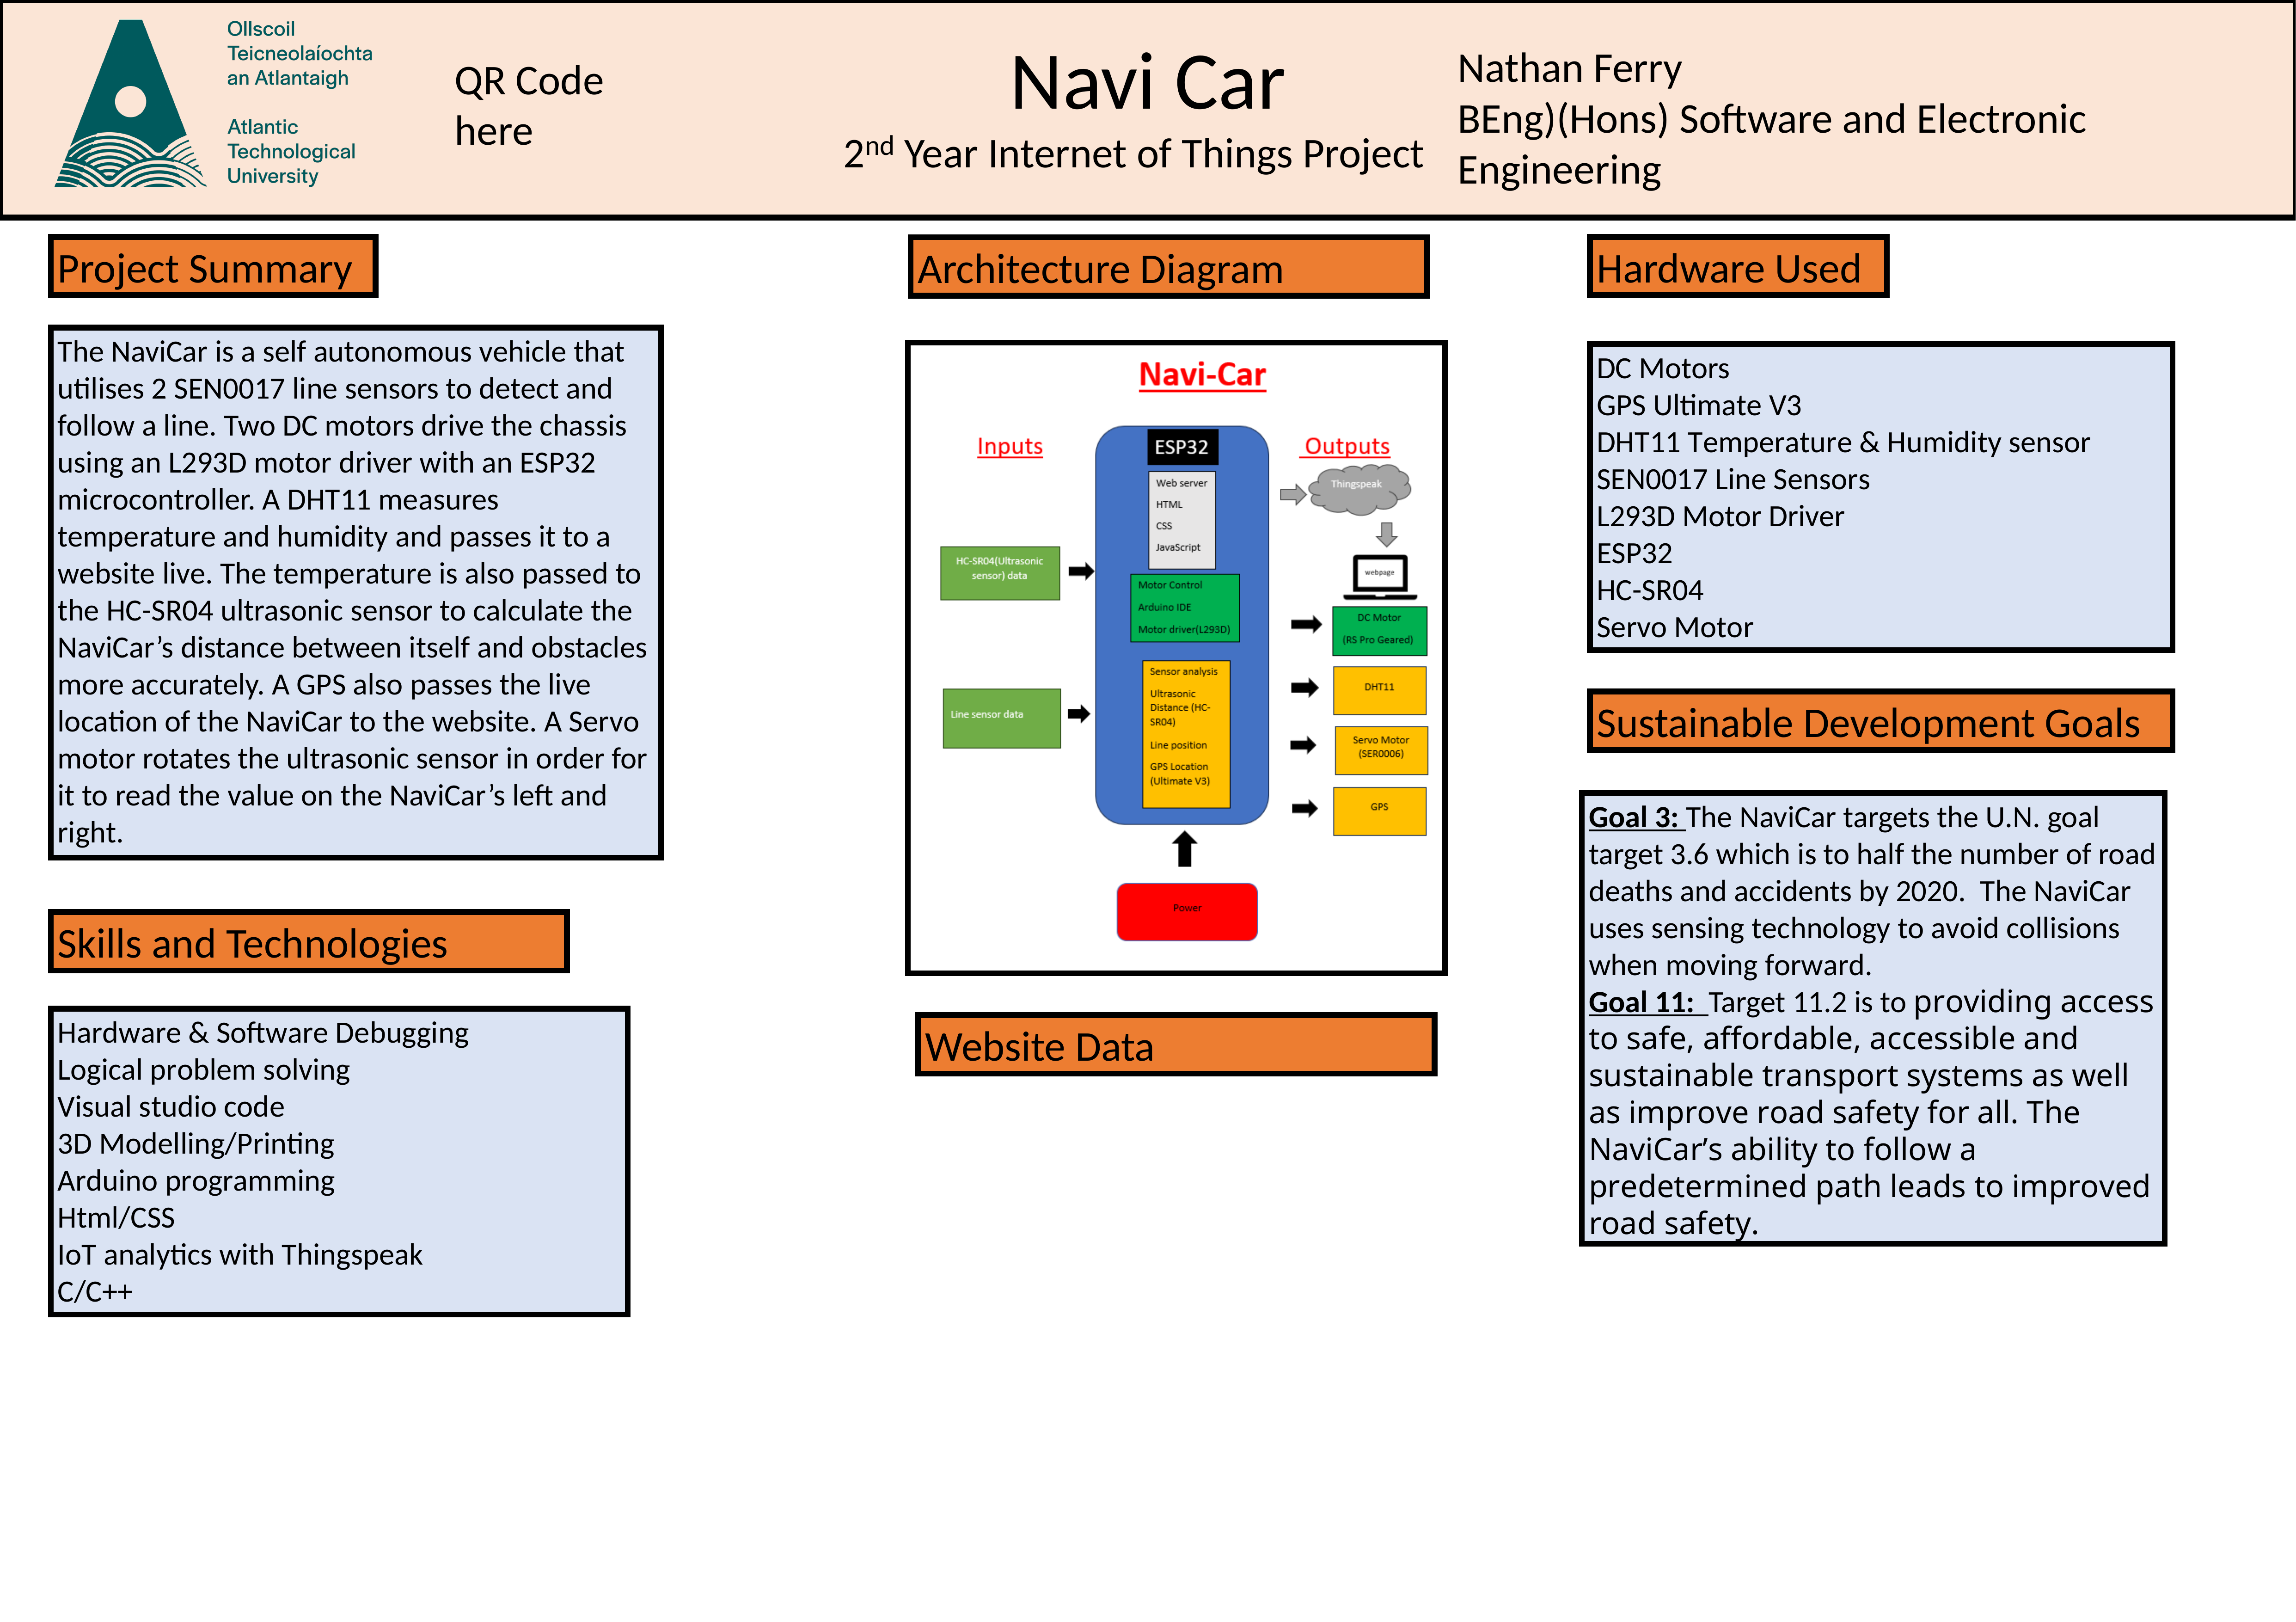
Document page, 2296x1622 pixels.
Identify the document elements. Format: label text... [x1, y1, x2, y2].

text_box Sustainable Development Goals [1590, 691, 2173, 750]
text_box Skills and Technologies [50, 912, 567, 971]
text_box Website Data [918, 1015, 1435, 1074]
picture [911, 345, 1442, 971]
text_box Navi Car 2nd Year Internet of Things Project [837, 24, 1516, 203]
text_box DC Motors GPS Ultimate V3 DHT11 Temperature & Humidity sensor SEN0017 Line Sensors L293D Motor Driver ESP32 HC-SR04 Servo Motor [1590, 344, 2173, 650]
text_box Hardware Used [1590, 237, 1887, 295]
text_box Goal 3: The NaviCar targets the U.N. goal target 3.6 which is to half the number of road deaths and accidents by 2020. The NaviCar uses sensing technology to avoid collisions when moving forward. Goal 11: Target 11.2 is to providing access to safe, affordable, accessible and sustainable transport systems as well as improve road safety for all. The NaviCar’s ability to follow a predetermined path leads to improved road safety. [1582, 793, 2165, 1211]
text_box [0, 0, 2296, 218]
text_box Project Summary [50, 237, 376, 295]
text_box Nathan Ferry BEng)(Hons) Software and Electronic Engineering [1451, 36, 2296, 249]
picture [50, 16, 376, 191]
text_box Architecture Diagram [911, 237, 1427, 296]
text_box The NaviCar is a self autonomous vehicle that utilises 2 SEN0017 line sensors to detect and follow a line. Two DC motors drive the chassis using an L293D motor driver with an ESP32 microcontroller. A DHT11 measures temperature and humidity and passes it to a website live. The temperature is also passed to the HC-SR04 ultrasonic sensor to calculate the NaviCar’s distance between itself and obstacles more accurately. A GPS also passes the live location of the NaviCar to the website. A Servo motor rotates the ultrasonic sensor in order for it to read the value on the NaviCar’s left and right. [50, 327, 661, 858]
text_box QR Code here [447, 48, 644, 159]
text_box Hardware & Software Debugging Logical problem solving Visual studio code 3D Modelling/Printing Arduino programming Html/CSS IoT analytics with Thingspeak C/C++ [50, 1008, 628, 1315]
